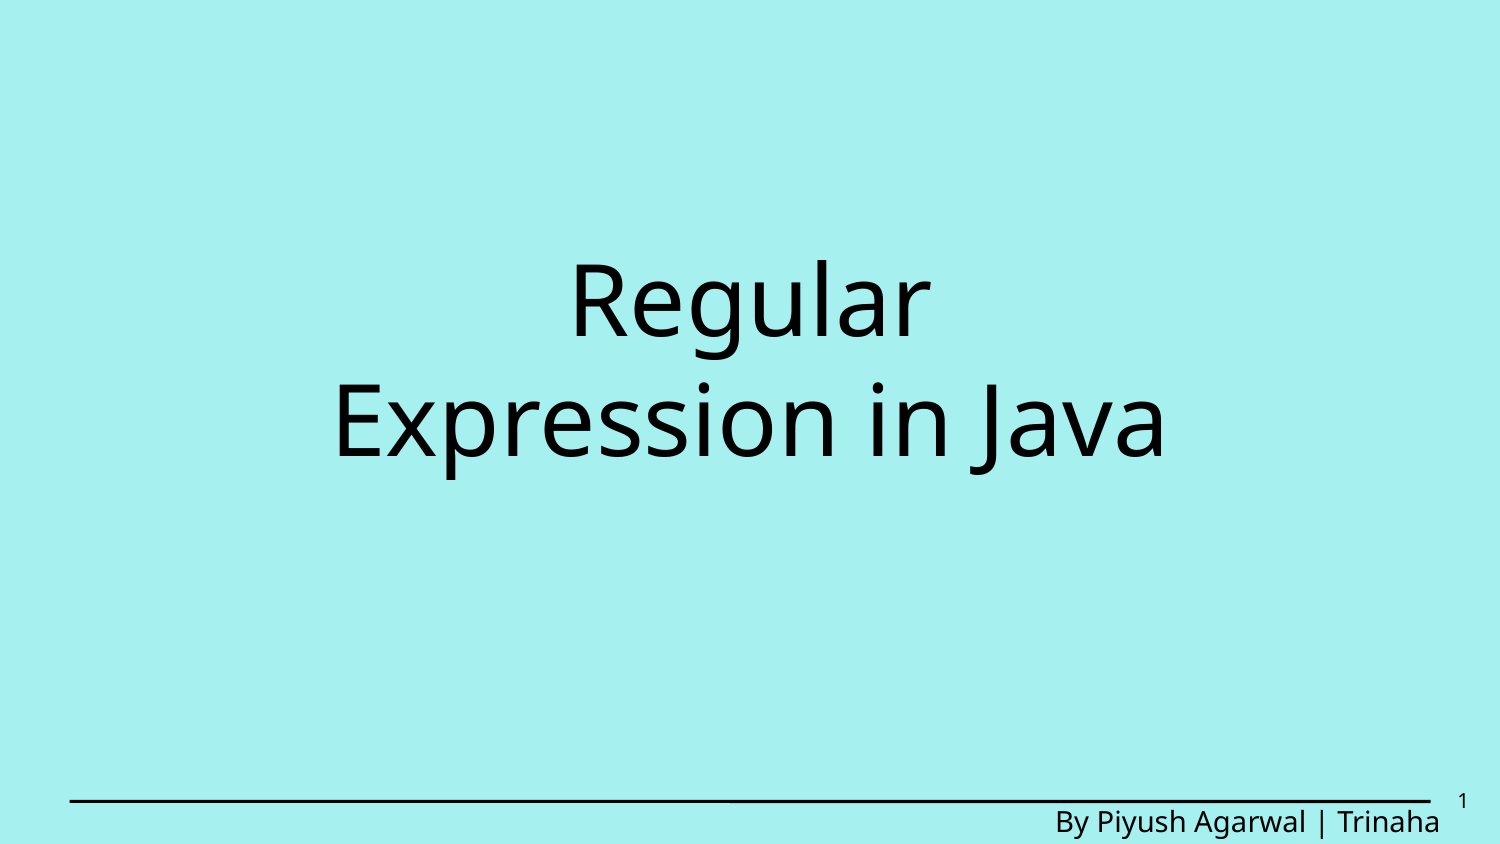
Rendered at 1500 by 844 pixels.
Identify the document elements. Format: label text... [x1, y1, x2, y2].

text_box By Piyush Agarwal | Trinaha Institute [944, 787, 1456, 844]
text_box Regular Expression in Java [303, 221, 1197, 488]
slide_number <number> [1394, 769, 1484, 834]
